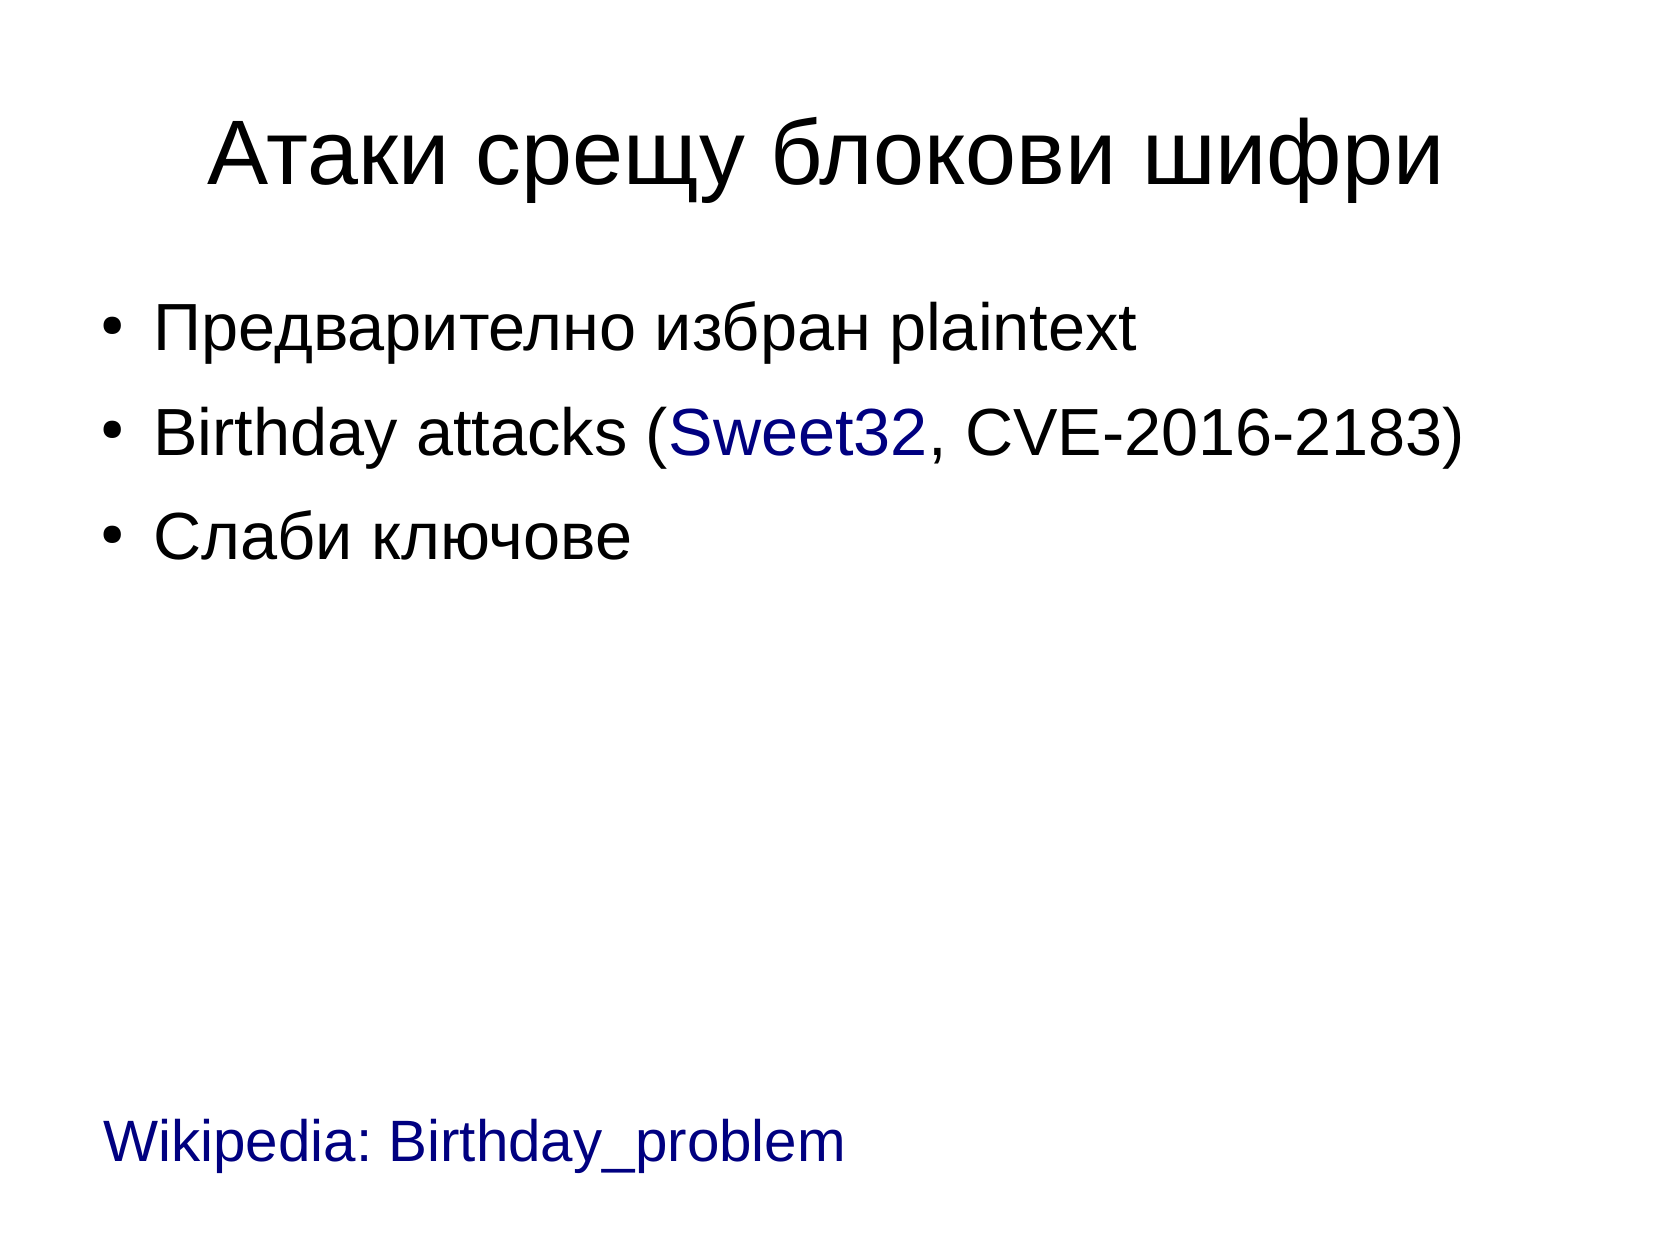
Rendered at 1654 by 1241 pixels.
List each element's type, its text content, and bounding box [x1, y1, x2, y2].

list Предварително избран plaintext Birthday attacks (Sweet32, CVE-2016-2183) Слаби ключове [82, 290, 1571, 1010]
text_box Wikipedia: Birthday_problem [88, 1101, 862, 1182]
title Атаки срещу блокови шифри [82, 49, 1571, 257]
